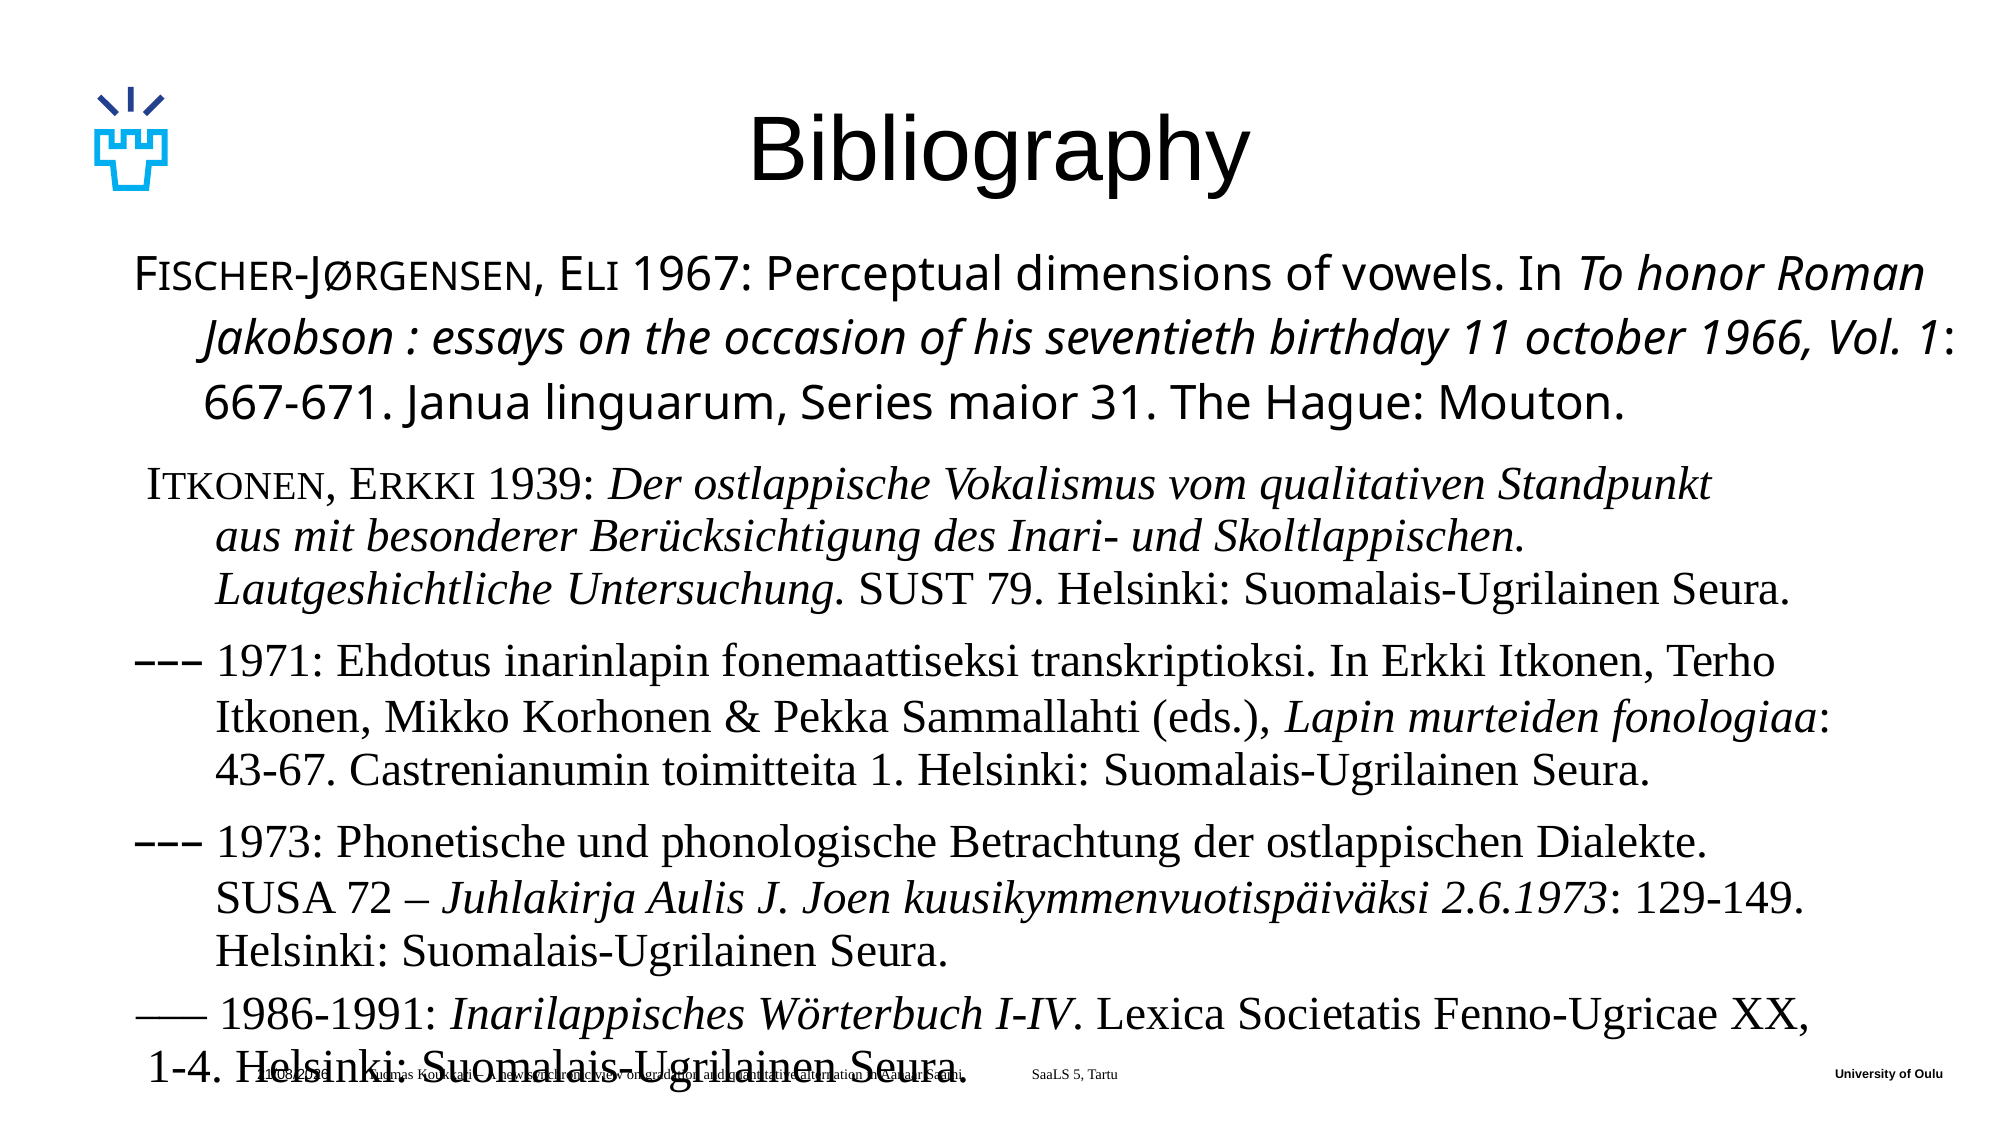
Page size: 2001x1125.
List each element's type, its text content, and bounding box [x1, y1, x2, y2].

list FISCHER-JØRGENSEN, ELI 1967: Perceptual dimensions of vowels. In To honor Roman Jakobson : essays on the occasion of his seventieth birthday 11 october 1966, Vol. 1: 667-671. Janua linguarum, Series maior 31. The Hague: Mouton. ITKONEN, ERKKI 1939: Der ostlappische Vokalismus vom qualitativen Standpunkt aus mit besonderer Berücksichtigung des Inari- und Skoltlappischen. Lautgeshichtliche Untersuchung. SUST 79. Helsinki: Suomalais-Ugrilainen Seura. ––– 1971: Ehdotus inarinlapin fonemaattiseksi transkriptioksi. In Erkki Itkonen, Terho Itkonen, Mikko Korhonen & Pekka Sammallahti (eds.), Lapin murteiden fonologiaa: 43-67. Castrenianumin toimitteita 1. Helsinki: Suomalais-Ugrilainen Seura. ––– 1973: Phonetische und phonologische Betrachtung der ostlappischen Dialekte. SUSA 72 – Juhlakirja Aulis J. Joen kuusikymmenvuotispäiväksi 2.6.1973: 129-149. Helsinki: Suomalais-Ugrilainen Seura. ––– 1986-1991: Inarilappisches Wörterbuch I-IV. Lexica Societatis Fenno-Ugricae XX, 1-4. Helsinki: Suomalais-Ugrilainen Seura. [65, 239, 1960, 1110]
title Bibliography [539, 47, 1461, 239]
